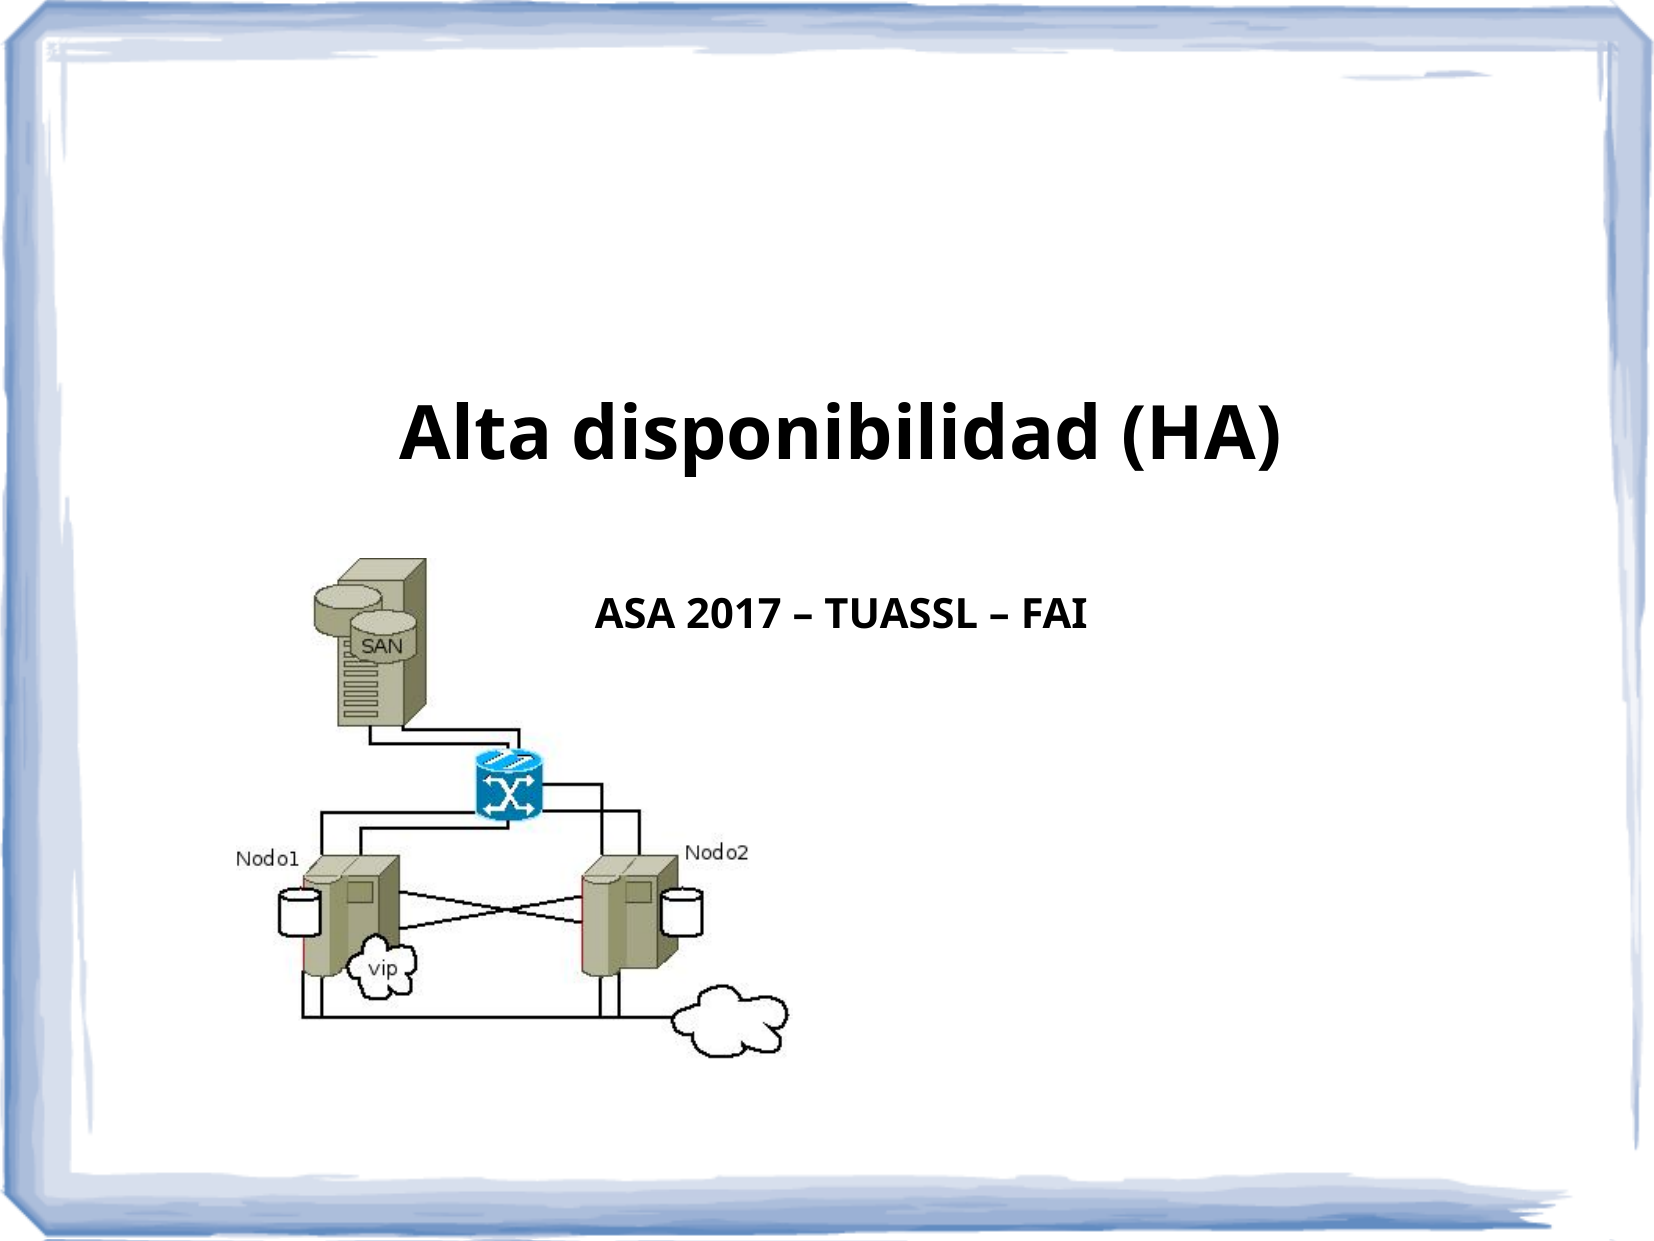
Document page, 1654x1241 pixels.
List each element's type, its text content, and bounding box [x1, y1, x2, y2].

text_box Alta disponibilidad (HA) ASA 2017 – TUASSL – FAI [385, 372, 1269, 620]
picture [0, 0, 1654, 1241]
